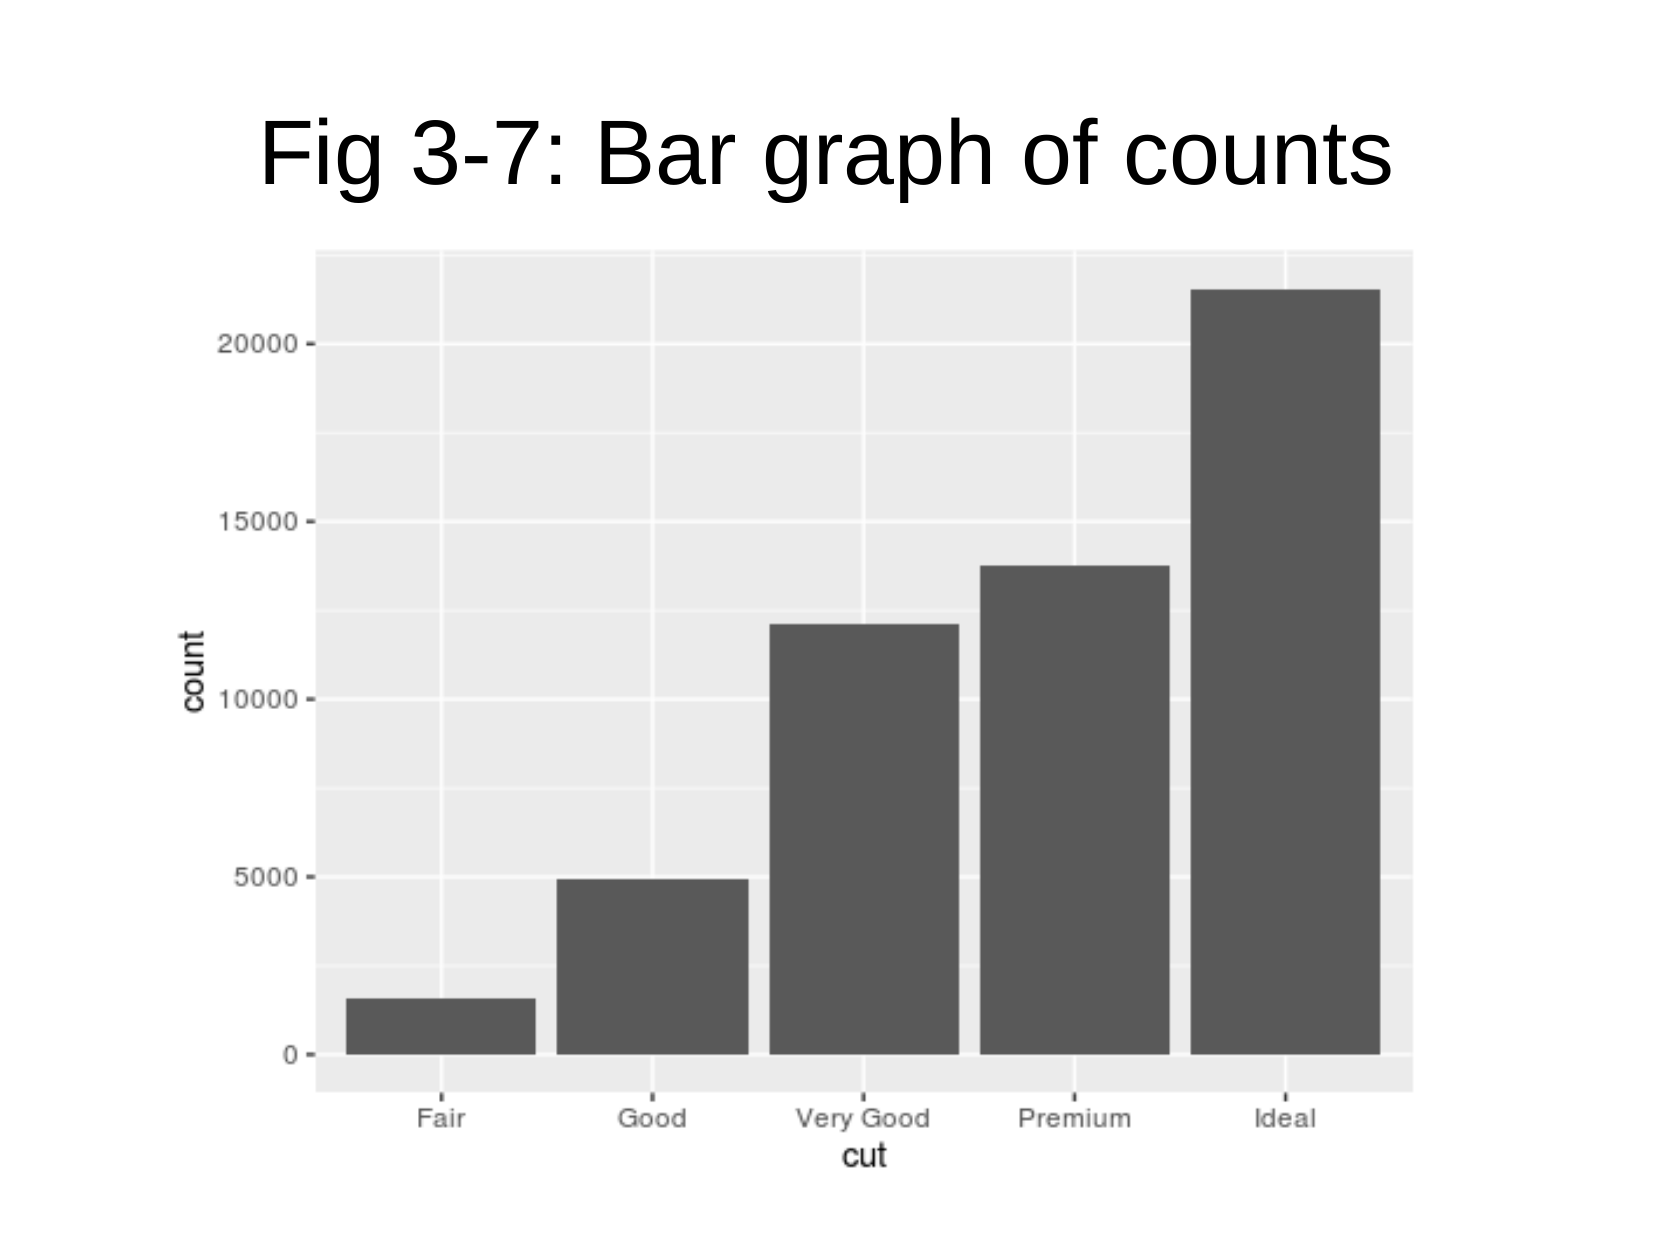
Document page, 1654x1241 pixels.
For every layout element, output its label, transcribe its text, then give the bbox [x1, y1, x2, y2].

title Fig 3-7: Bar graph of counts [82, 49, 1571, 257]
picture [155, 234, 1430, 1191]
